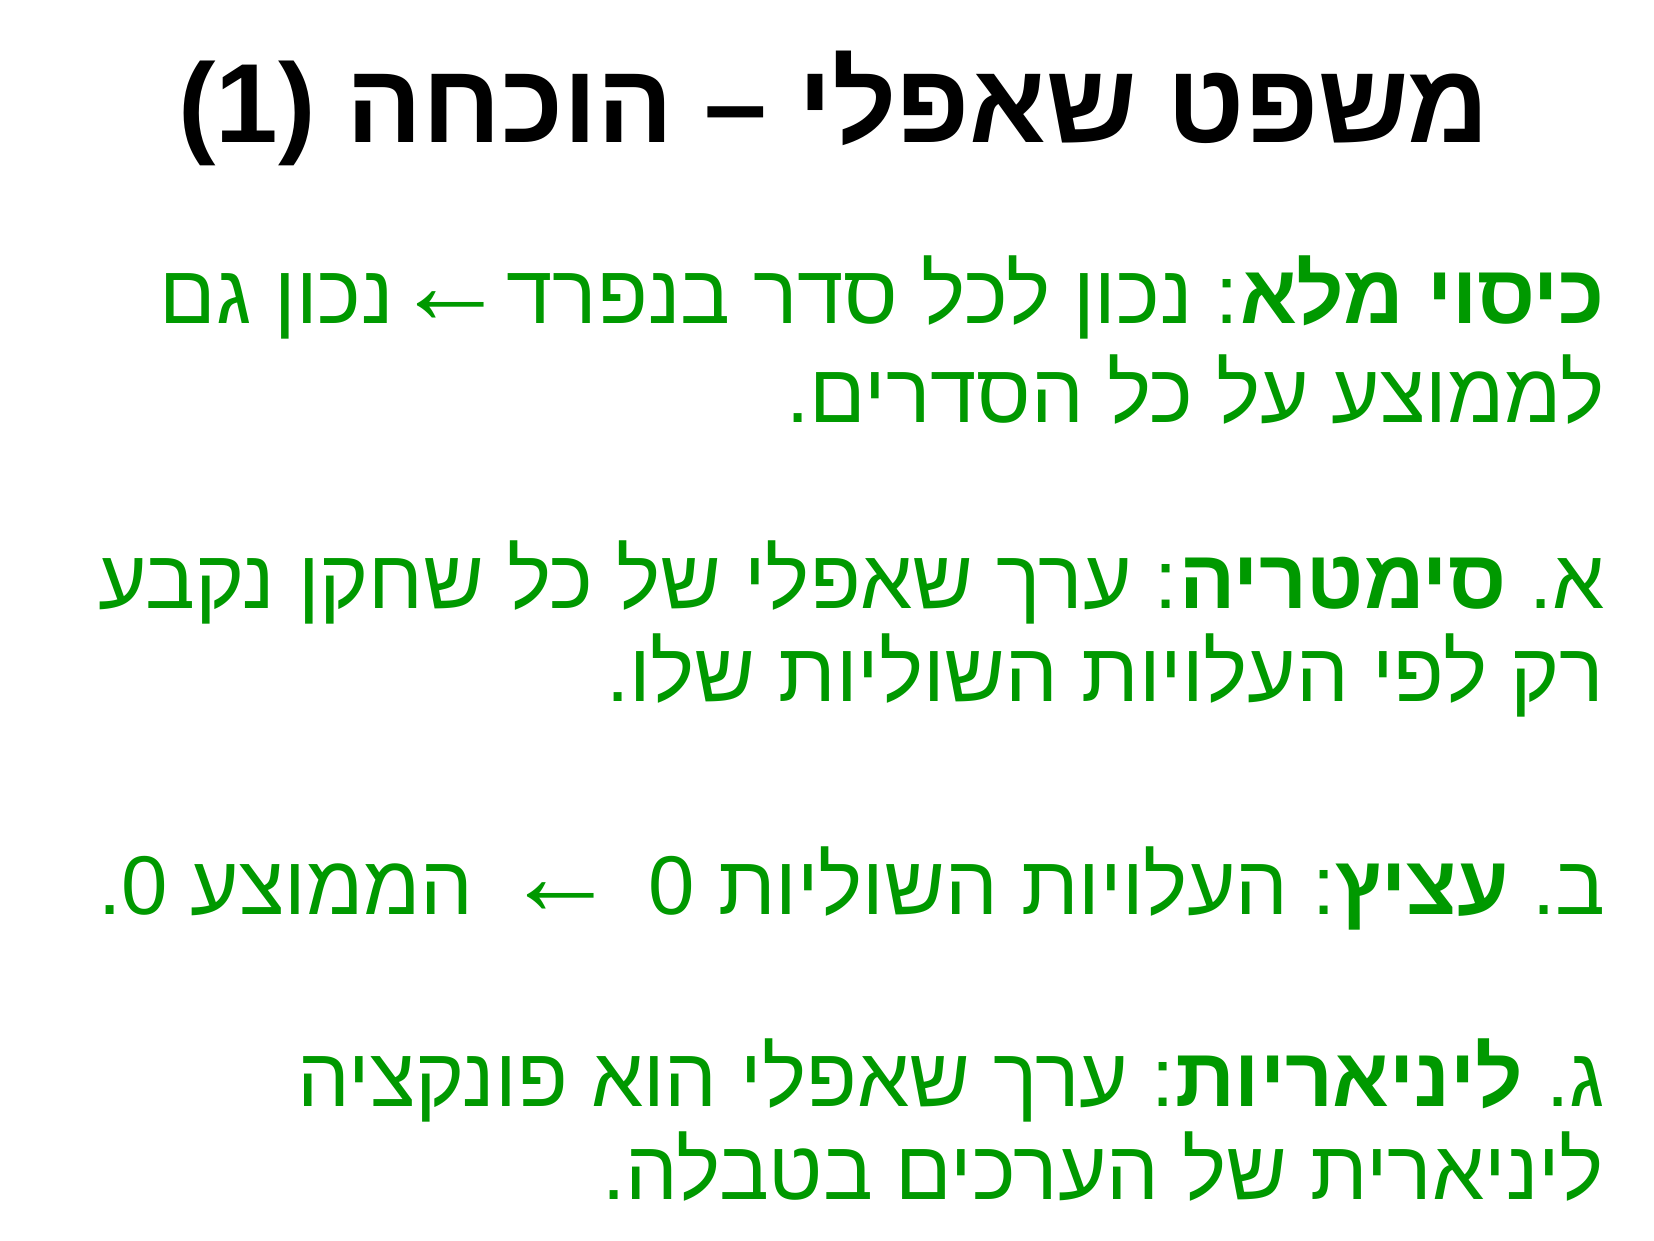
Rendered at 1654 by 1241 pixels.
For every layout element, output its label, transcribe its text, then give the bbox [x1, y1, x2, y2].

title משפט שאפלי – הוכחה (1) [15, 0, 1654, 215]
text_box כיסוי מלא: נכון לכל סדר בנפרד←נכון גם לממוצע על כל הסדרים. א. סימטריה: ערך שאפלי של כל שחקן נקבע רק לפי העלויות השוליות שלו. ב. עציץ: העלויות השוליות 0 ← הממוצע 0. ג. ליניאריות: ערך שאפלי הוא פונקציה ליניארית של הערכים בטבלה. [0, 214, 1621, 1225]
